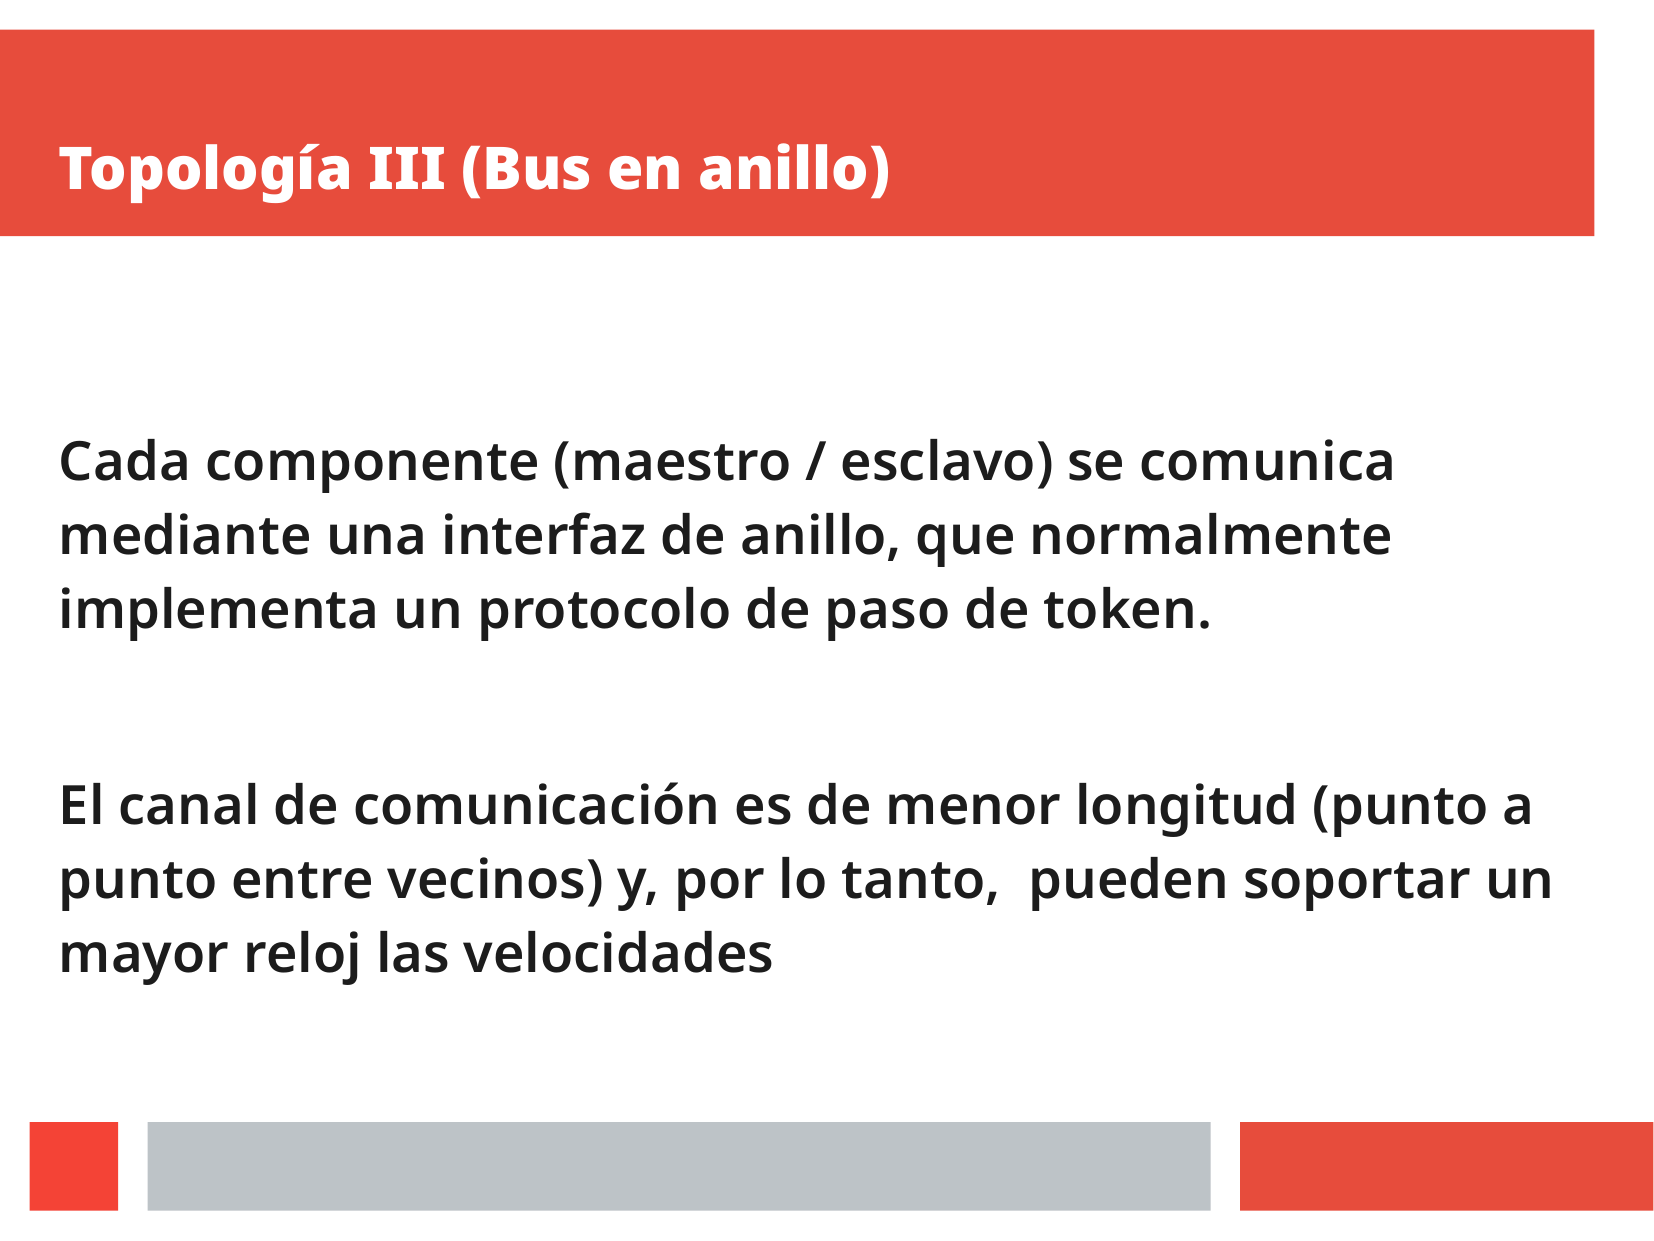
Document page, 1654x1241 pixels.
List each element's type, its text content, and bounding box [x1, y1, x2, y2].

title Topología III (Bus en anillo) [59, 59, 1595, 207]
list Cada componente (maestro / esclavo) se comunica mediante una interfaz de anillo, que normalmente implementa un protocolo de paso de token. El canal de comunicación es de menor longitud (punto a punto entre vecinos) y, por lo tanto, pueden soportar un mayor reloj las velocidades [59, 324, 1565, 1093]
